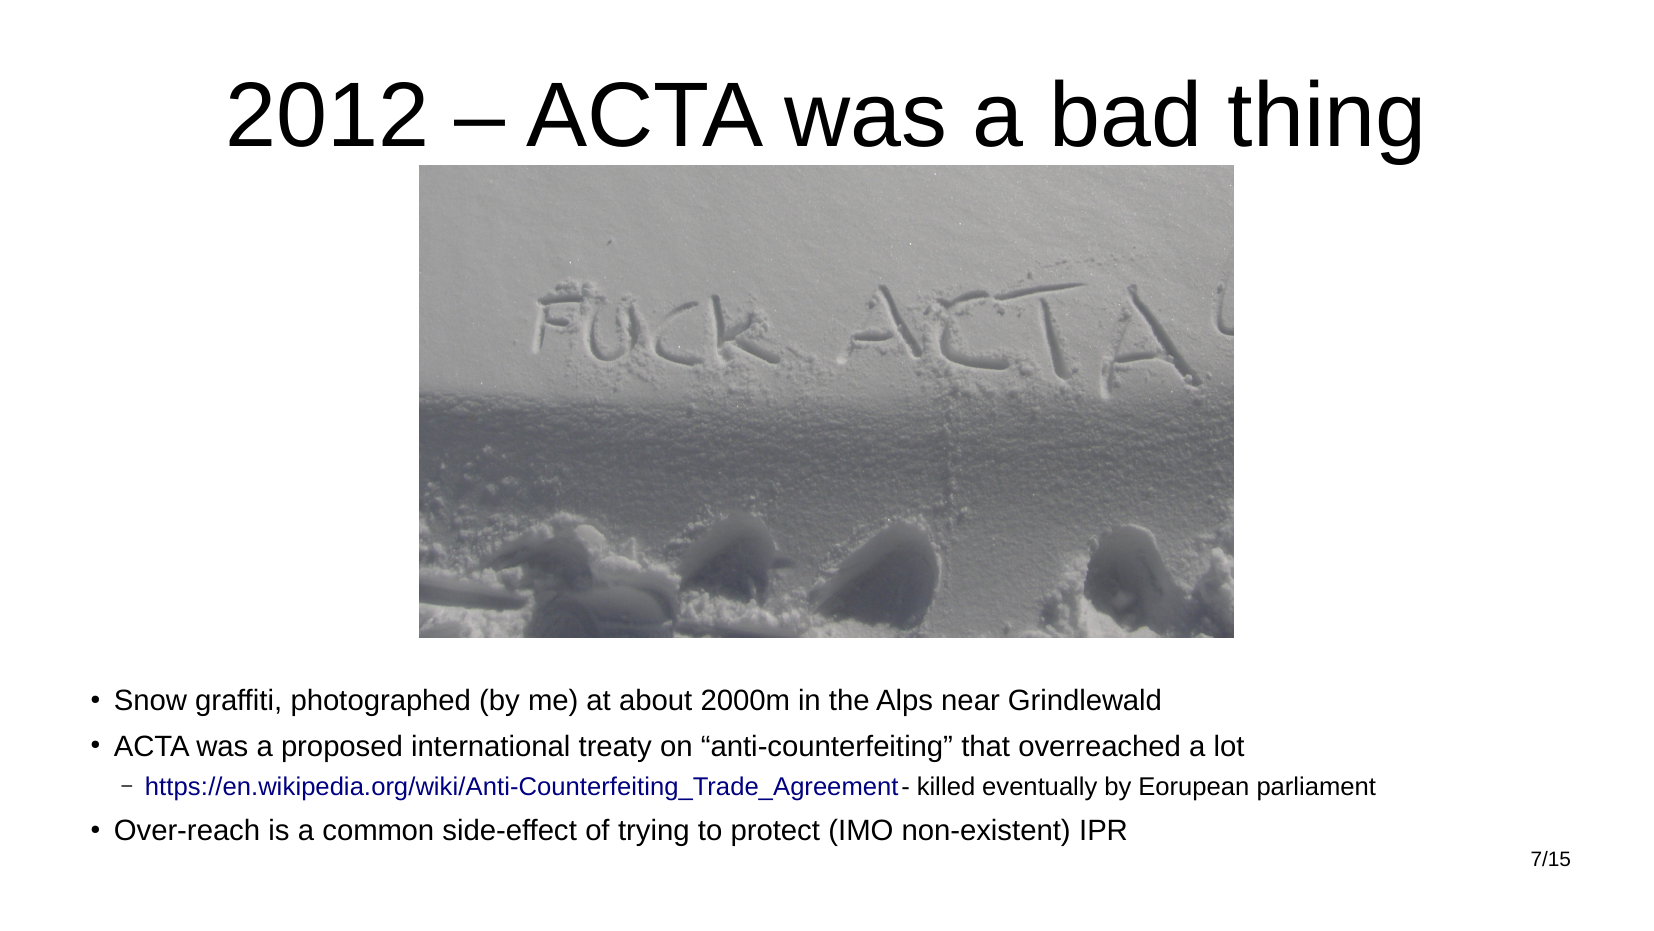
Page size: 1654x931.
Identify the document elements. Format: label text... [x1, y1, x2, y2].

list Snow graffiti, photographed (by me) at about 2000m in the Alps near Grindlewald ACTA was a proposed international treaty on “anti-counterfeiting” that overreached a lot https://en.wikipedia.org/wiki/Anti-Counterfeiting_Trade_Agreement - killed eventually by Eorupean parliament Over-reach is a common side-effect of trying to protect (IMO non-existent) IPR [82, 683, 1571, 851]
title 2012 – ACTA was a bad thing [82, 37, 1571, 193]
picture [419, 165, 1234, 638]
